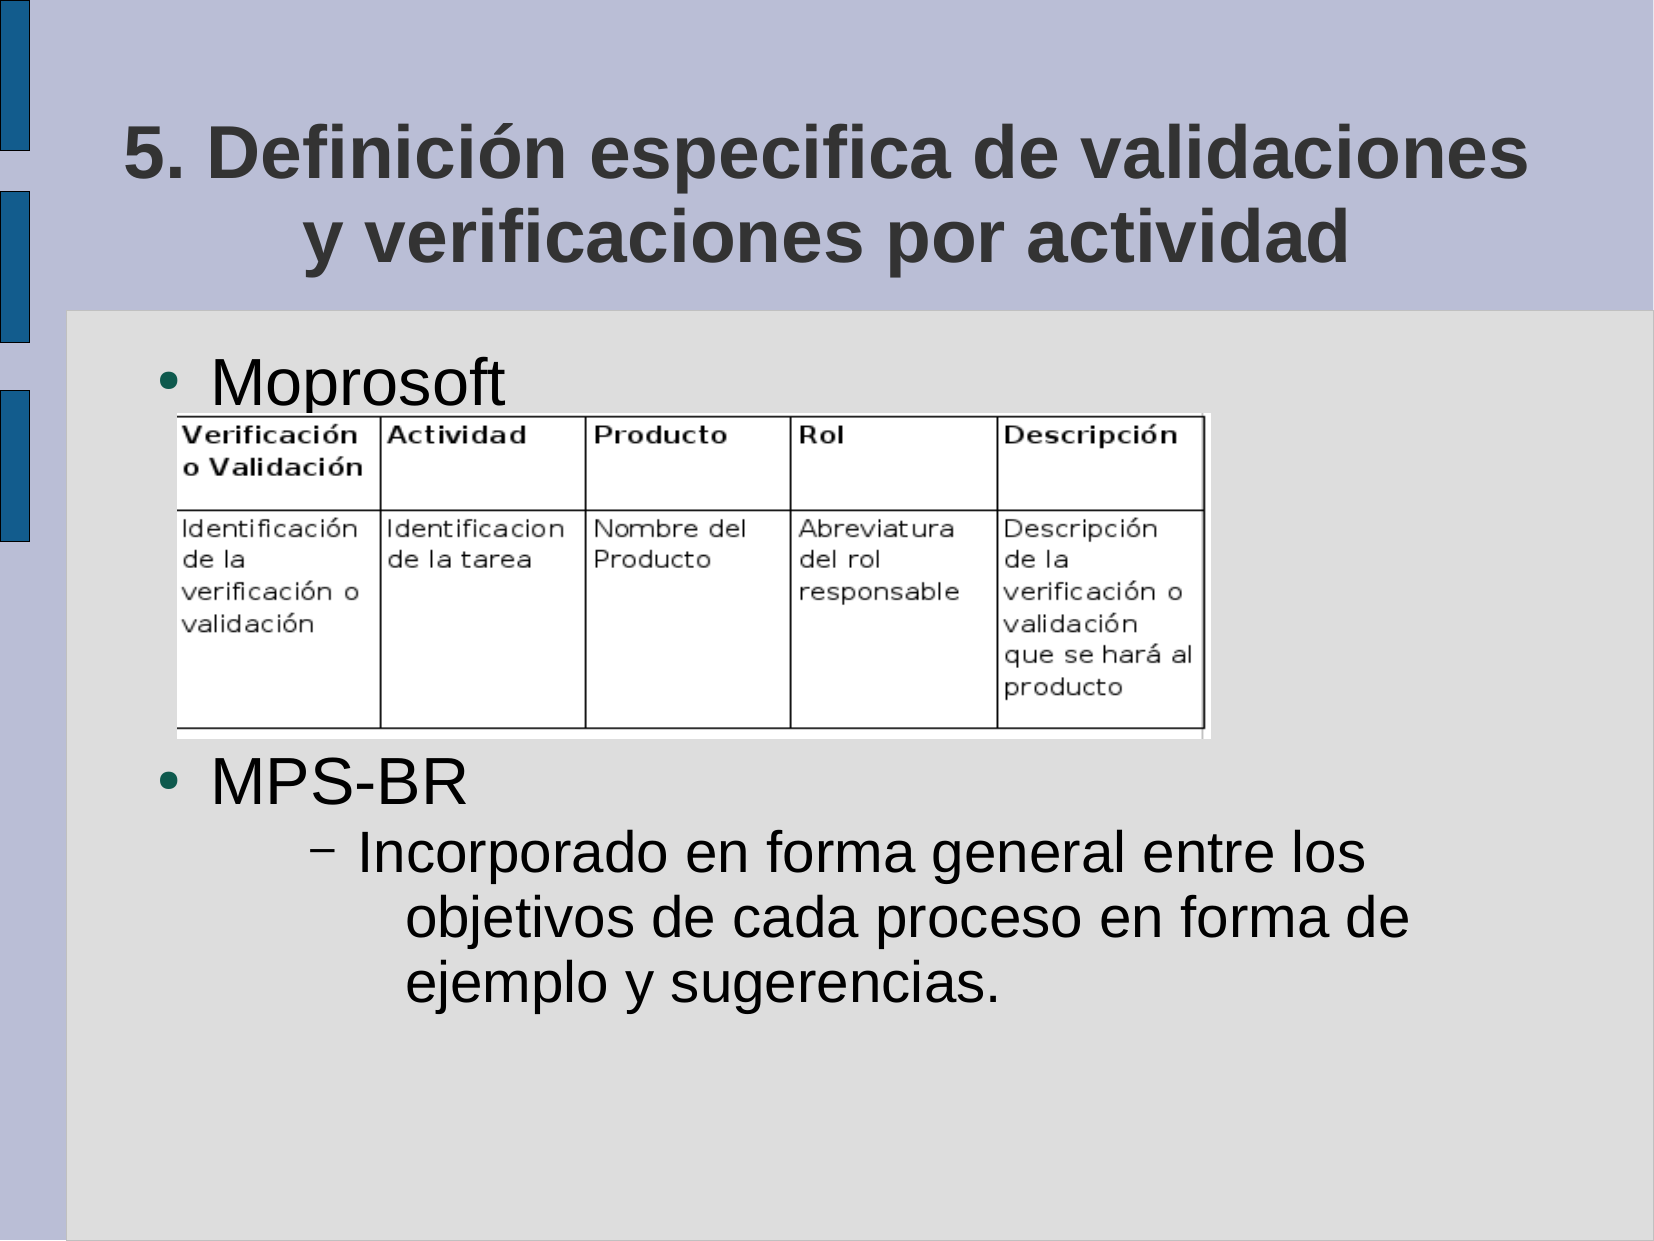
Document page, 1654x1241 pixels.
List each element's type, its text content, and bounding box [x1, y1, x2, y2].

title 5. Definición especifica de validaciones y verificaciones por actividad [121, 98, 1534, 291]
list Moprosoft MPS-BR Incorporado en forma general entre los objetivos de cada proceso en forma de ejemplo y sugerencias. [121, 344, 1534, 1112]
picture [177, 413, 1211, 739]
